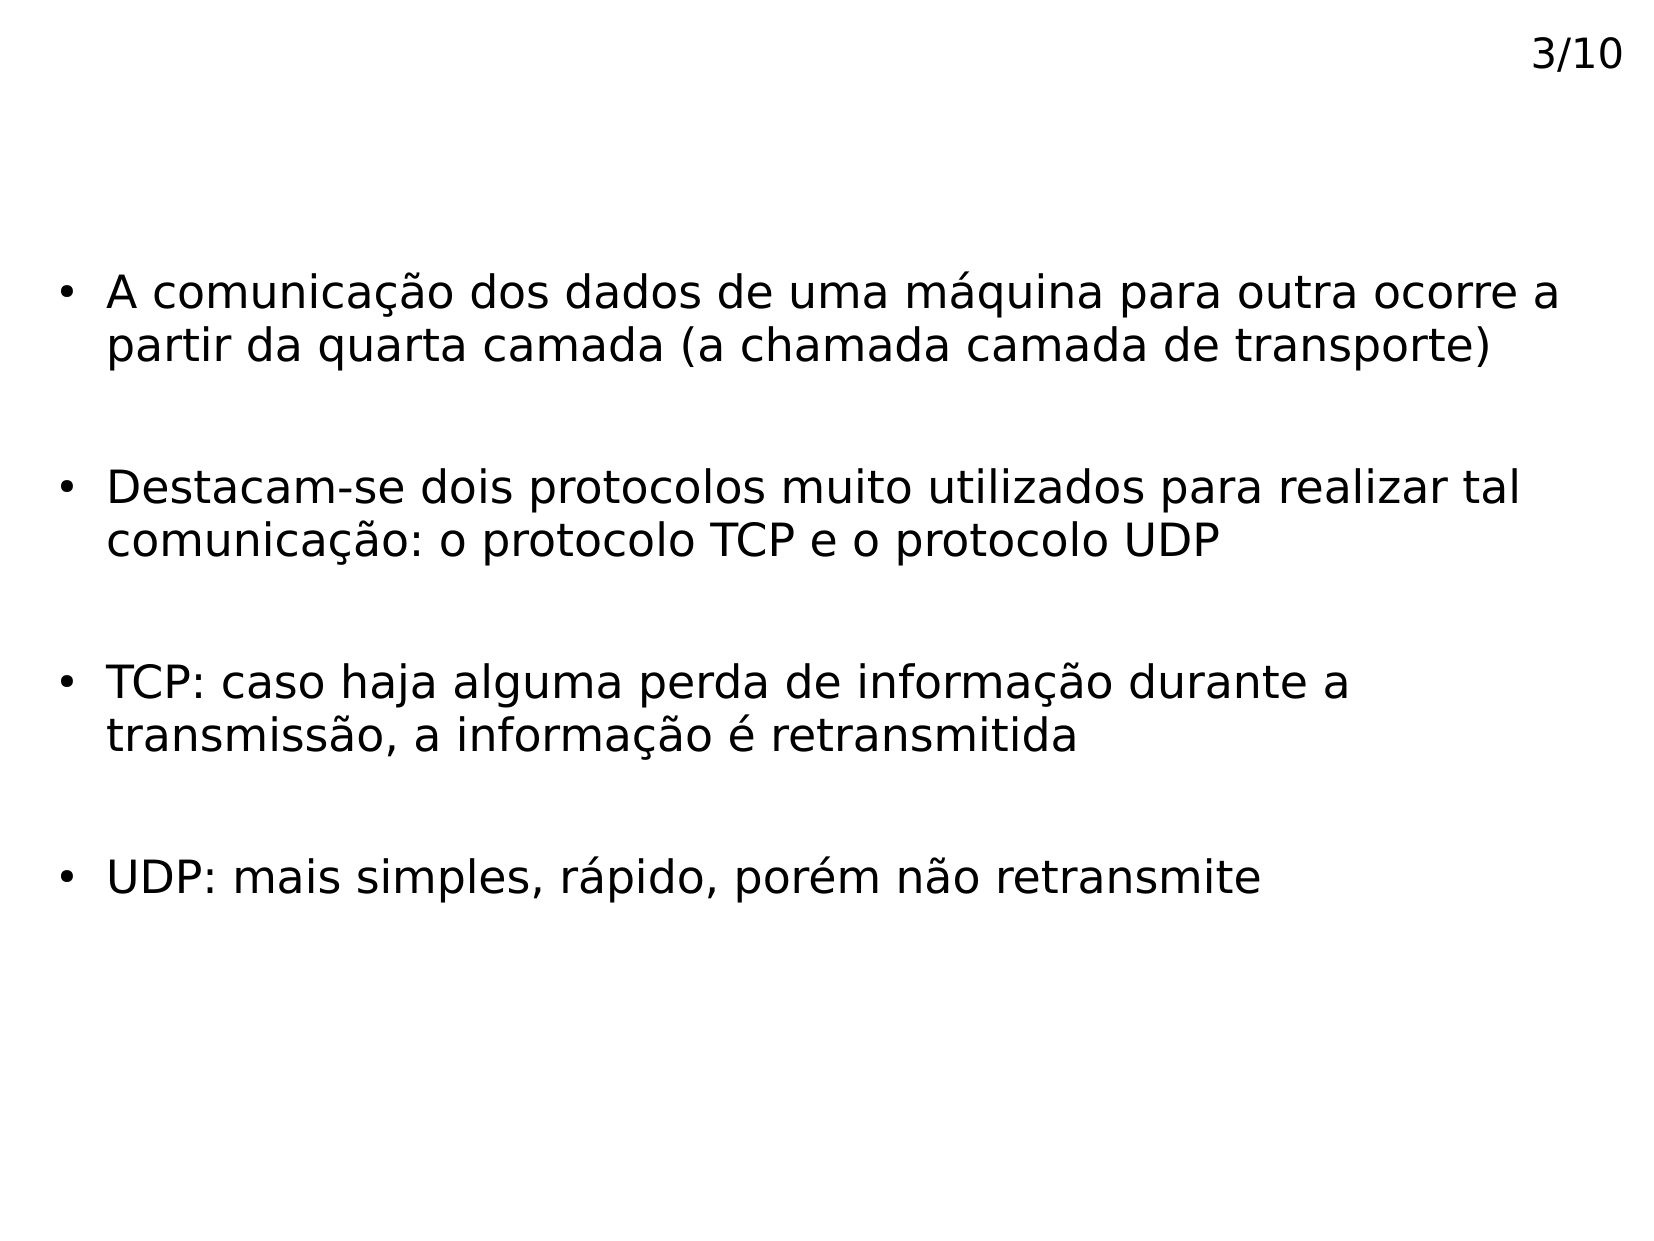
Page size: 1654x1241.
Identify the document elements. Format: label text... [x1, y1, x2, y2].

list A comunicação dos dados de uma máquina para outra ocorre a partir da quarta camada (a chamada camada de transporte) Destacam-se dois protocolos muito utilizados para realizar tal comunicação: o protocolo TCP e o protocolo UDP TCP: caso haja alguma perda de informação durante a transmissão, a informação é retransmitida UDP: mais simples, rápido, porém não retransmite [59, 265, 1625, 1211]
